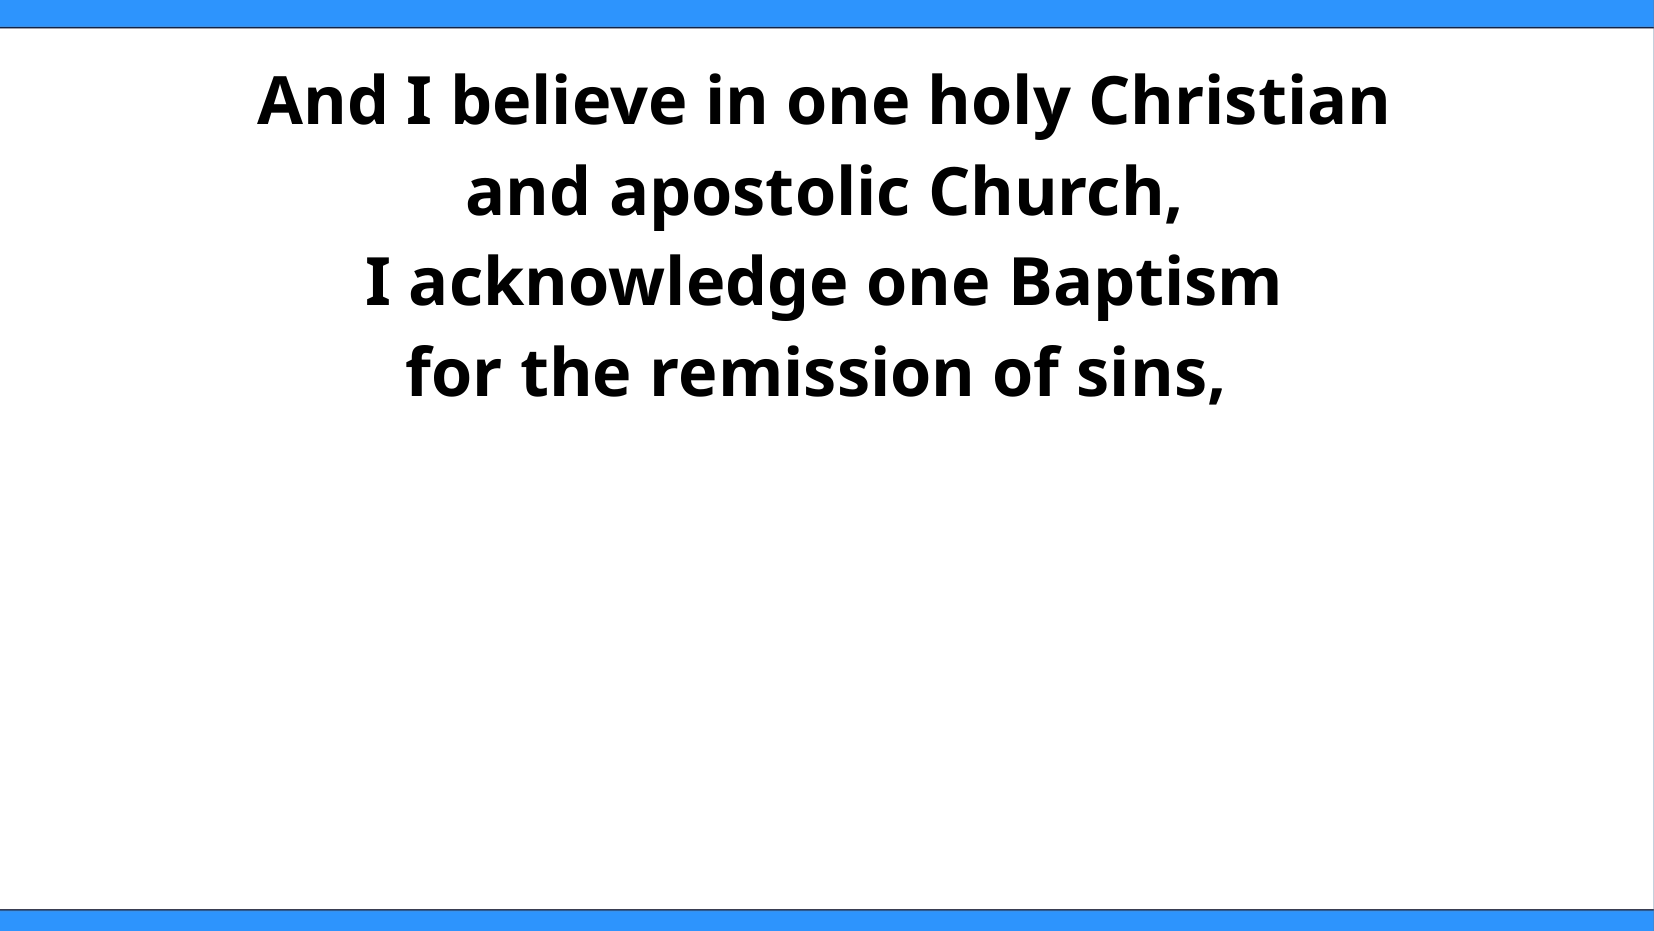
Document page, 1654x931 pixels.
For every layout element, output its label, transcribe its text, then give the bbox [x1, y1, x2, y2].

text_box And I believe in one holy Christian and apostolic Church, I acknowledge one Baptism for the remission of sins, [90, 45, 1561, 416]
picture [0, 0, 1654, 931]
